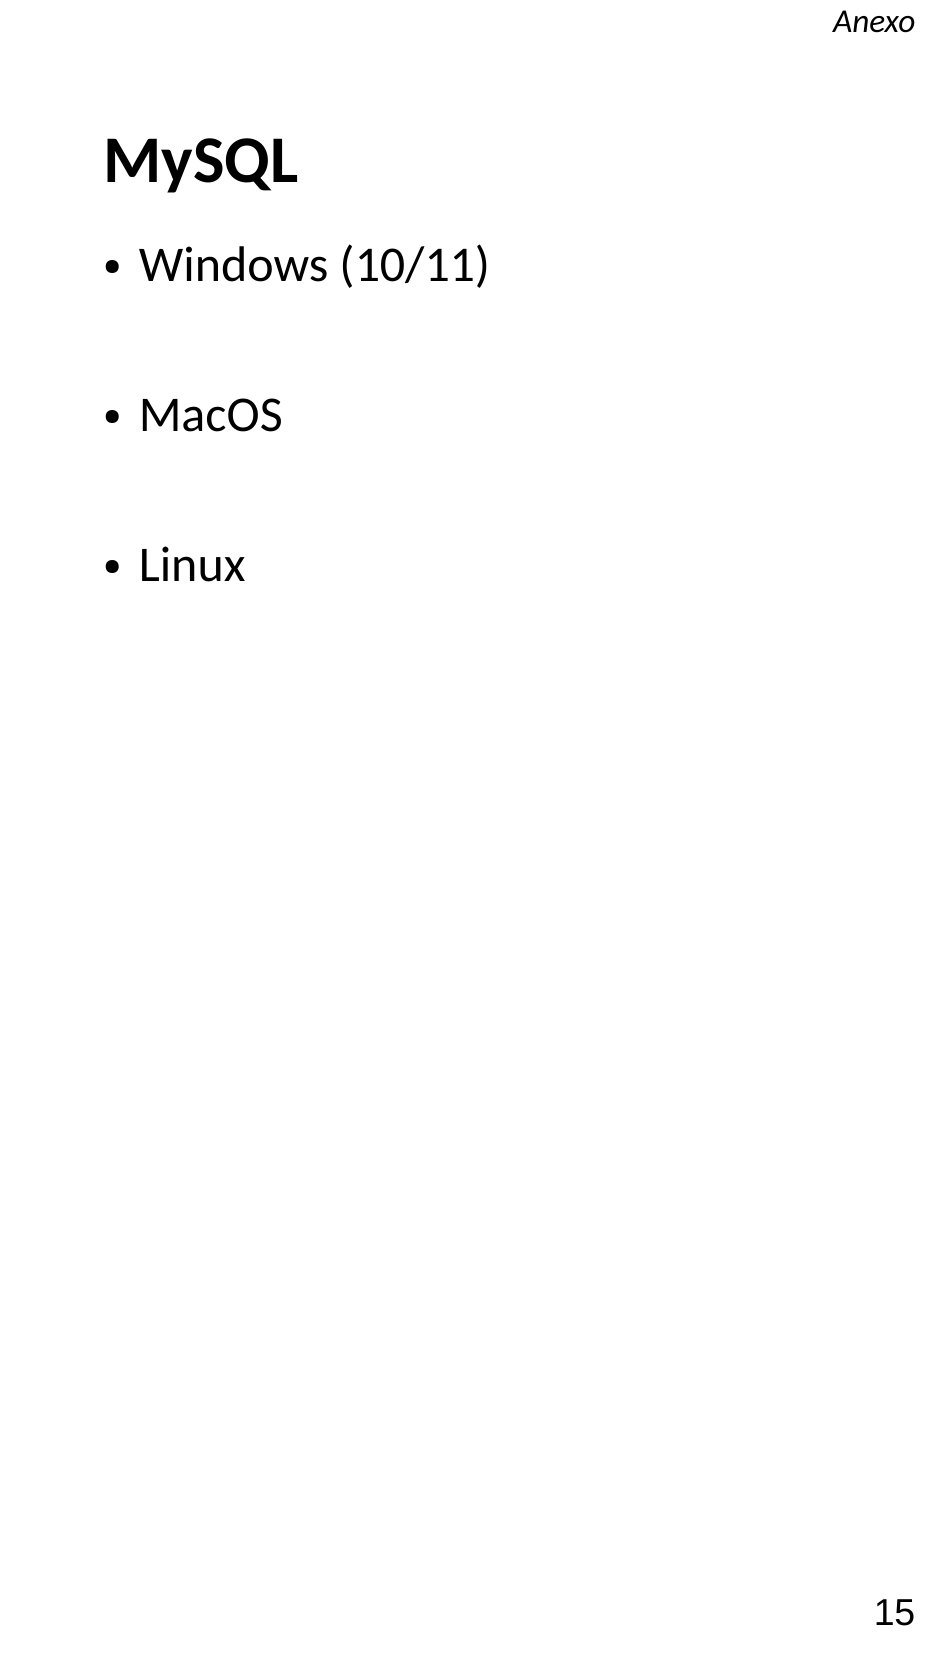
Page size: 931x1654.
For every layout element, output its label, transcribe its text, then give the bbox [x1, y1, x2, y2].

text_box Windows (10/11) MacOS Linux [88, 236, 827, 1477]
text_box Anexo [0, 0, 931, 60]
text_box <número> [729, 1583, 931, 1654]
text_box MySQL [88, 125, 739, 207]
